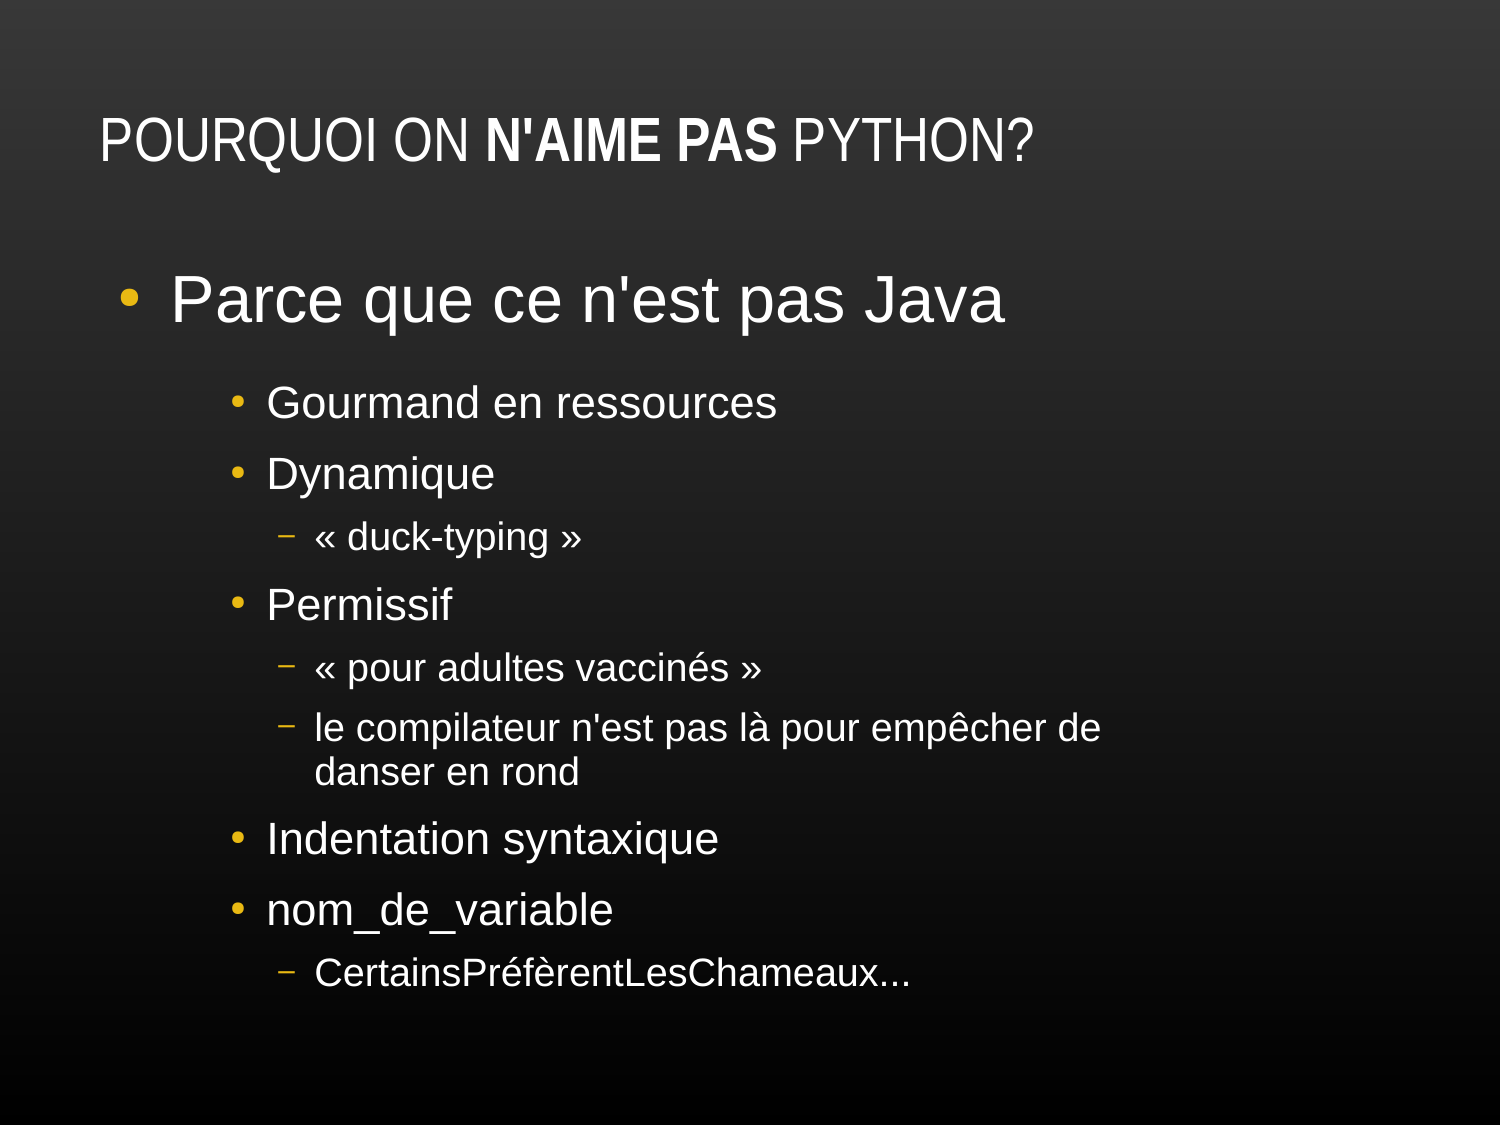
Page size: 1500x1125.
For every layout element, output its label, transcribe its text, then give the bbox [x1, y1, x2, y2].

list Parce que ce n'est pas Java [99, 262, 1406, 355]
list Gourmand en ressources Dynamique « duck-typing » Permissif « pour adultes vaccinés » le compilateur n'est pas là pour empêcher de danser en rond Indentation syntaxique nom_de_variable CertainsPréfèrentLesChameaux... [218, 377, 1217, 1005]
title Pourquoi on n'aime pas python? [99, 45, 1400, 233]
